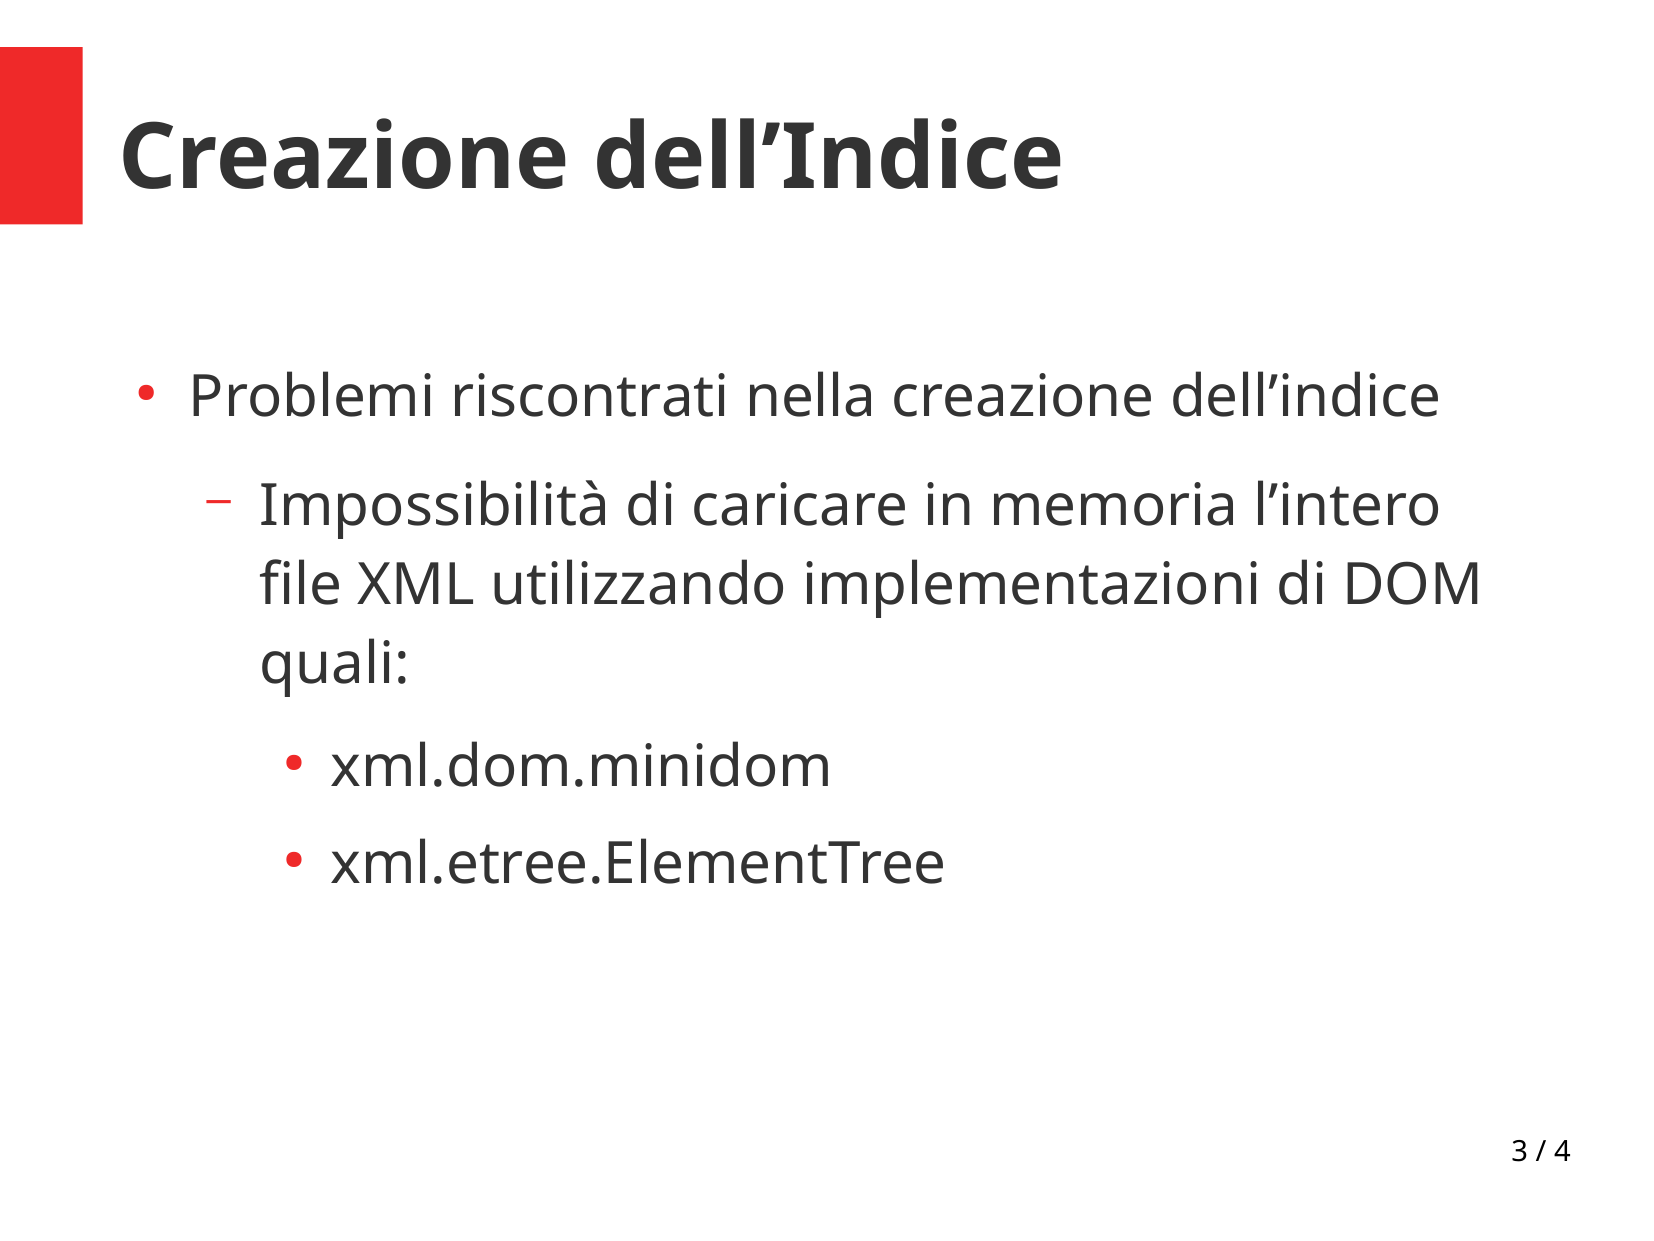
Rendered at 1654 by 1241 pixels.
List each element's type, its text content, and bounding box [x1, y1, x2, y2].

list Problemi riscontrati nella creazione dell’indice Impossibilità di caricare in memoria l’intero file XML utilizzando implementazioni di DOM quali: xml.dom.minidom xml.etree.ElementTree [118, 354, 1536, 1074]
title Creazione dell’Indice [118, 49, 1571, 257]
